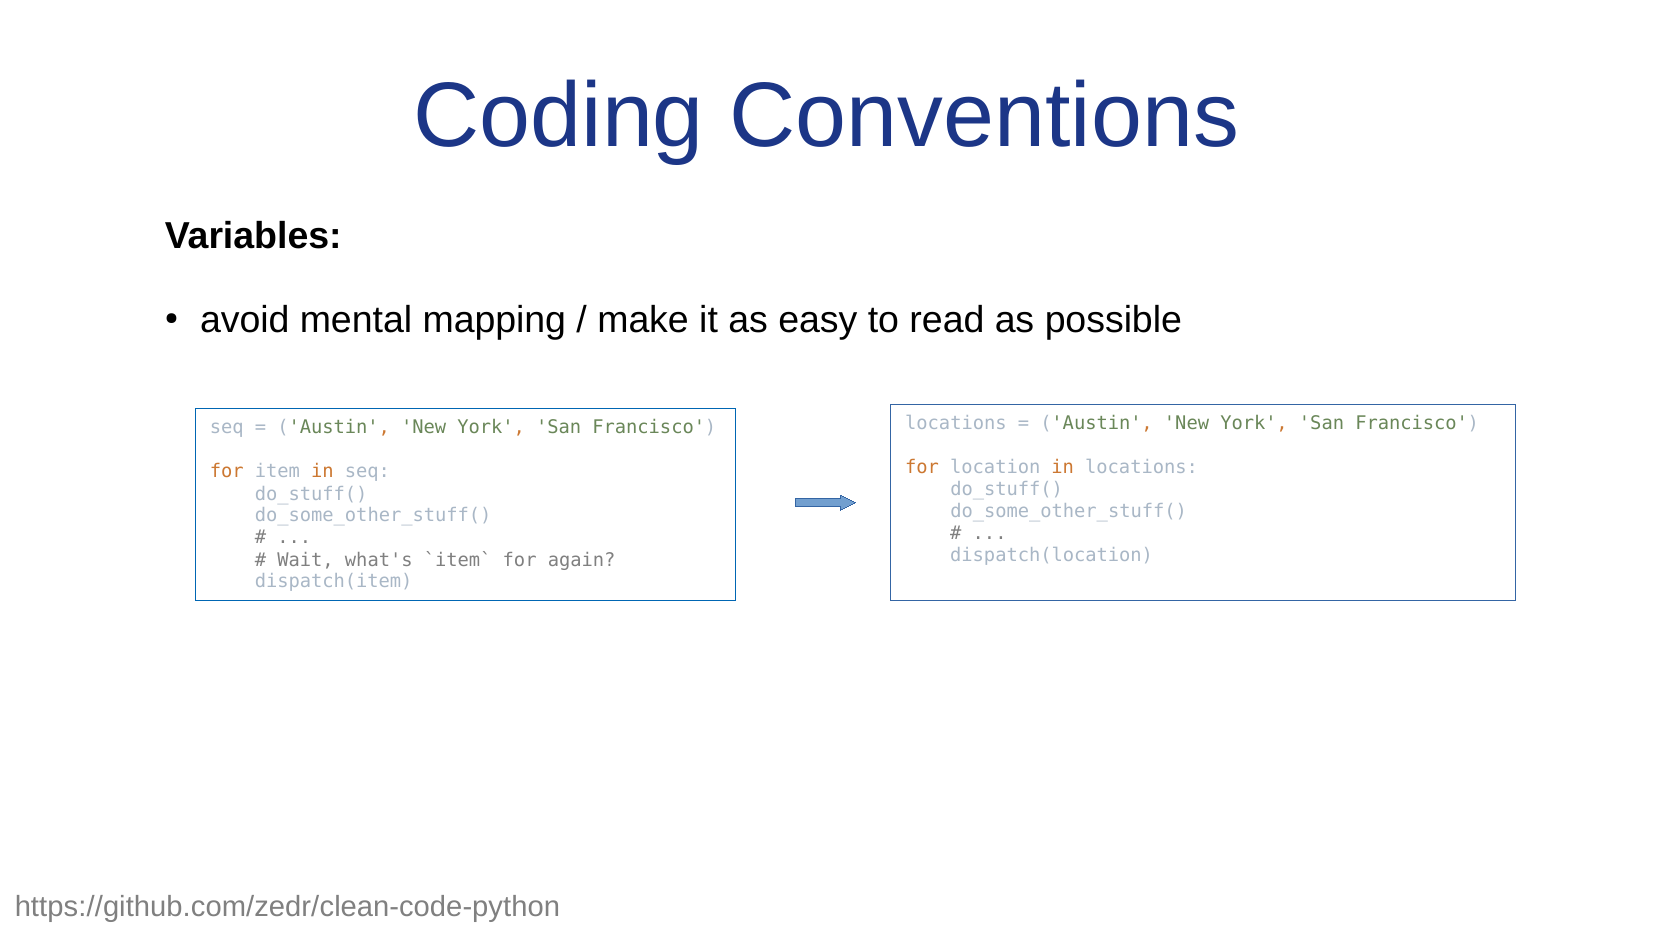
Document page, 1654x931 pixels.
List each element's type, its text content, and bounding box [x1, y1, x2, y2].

text_box https://github.com/zedr/clean-code-python [0, 882, 1651, 931]
text_box seq = ('Austin', 'New York', 'San Francisco') for item in seq: do_stuff() do_some_other_stuff() # ... # Wait, what's `item` for again? dispatch(item) [195, 408, 736, 601]
title Coding Conventions [82, 37, 1571, 193]
text_box [795, 495, 856, 511]
text_box Variables: avoid mental mapping / make it as easy to read as possible [150, 207, 1531, 882]
text_box locations = ('Austin', 'New York', 'San Francisco') for location in locations: do_stuff() do_some_other_stuff() # ... dispatch(location) [890, 404, 1516, 601]
